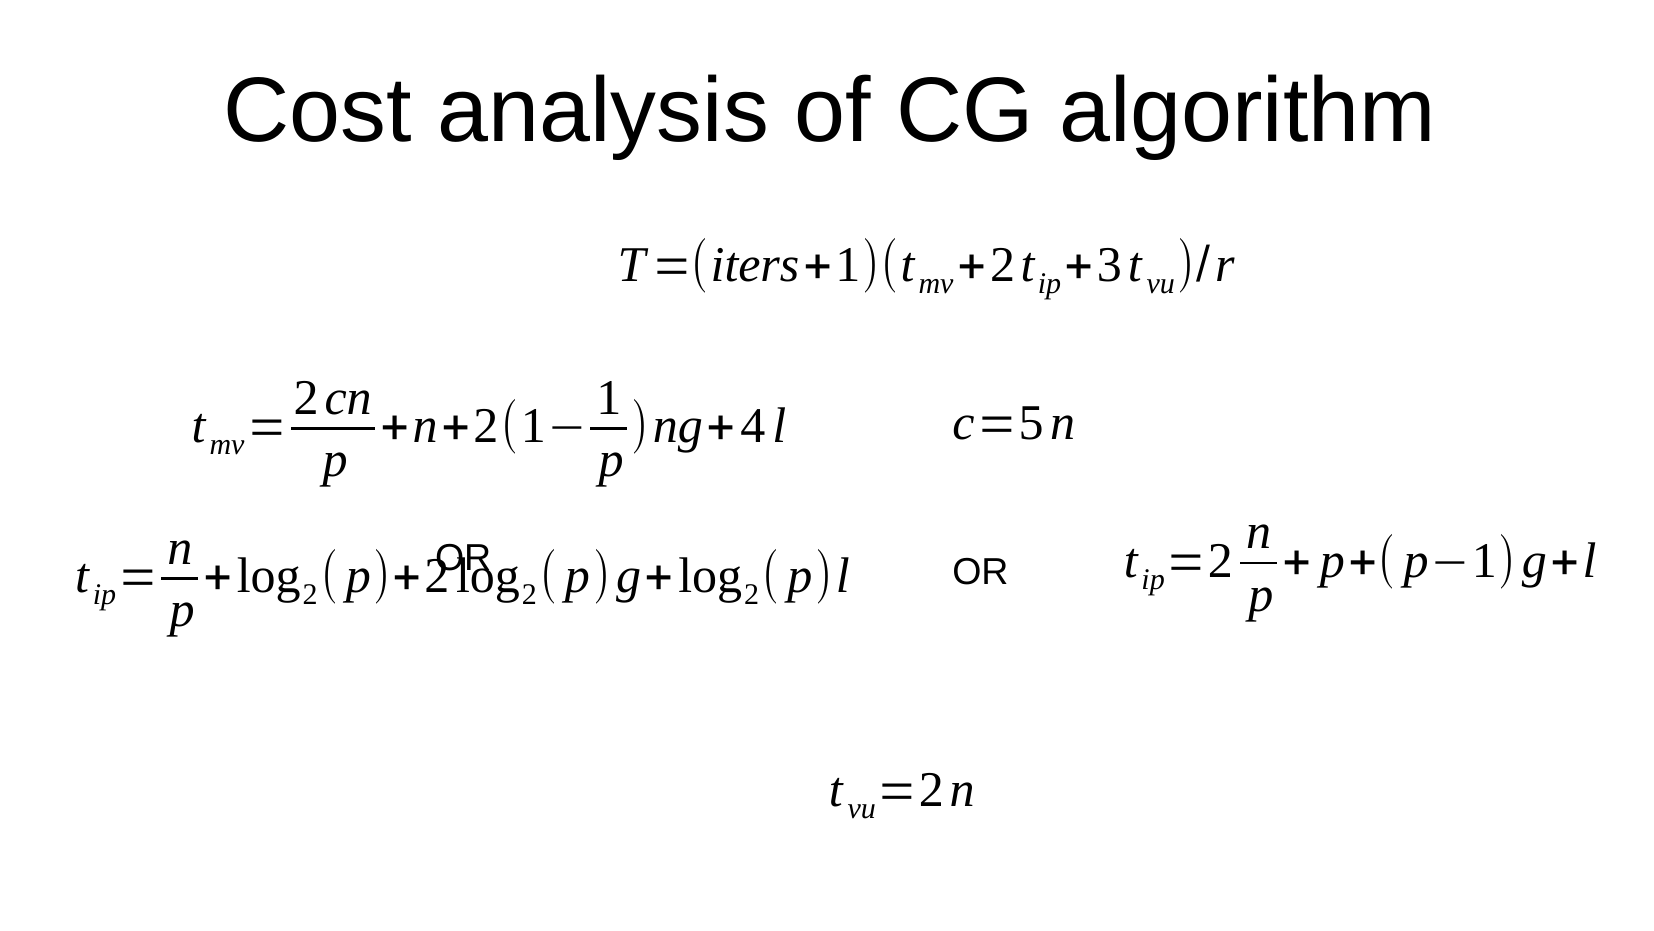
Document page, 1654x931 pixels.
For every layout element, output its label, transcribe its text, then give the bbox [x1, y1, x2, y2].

title Cost analysis of CG algorithm [86, 32, 1576, 188]
chart [617, 229, 1238, 334]
text_box OR [937, 543, 1024, 601]
chart [1123, 504, 1599, 623]
chart [951, 394, 1076, 451]
chart [75, 519, 852, 638]
chart [191, 369, 788, 488]
chart [828, 762, 976, 826]
